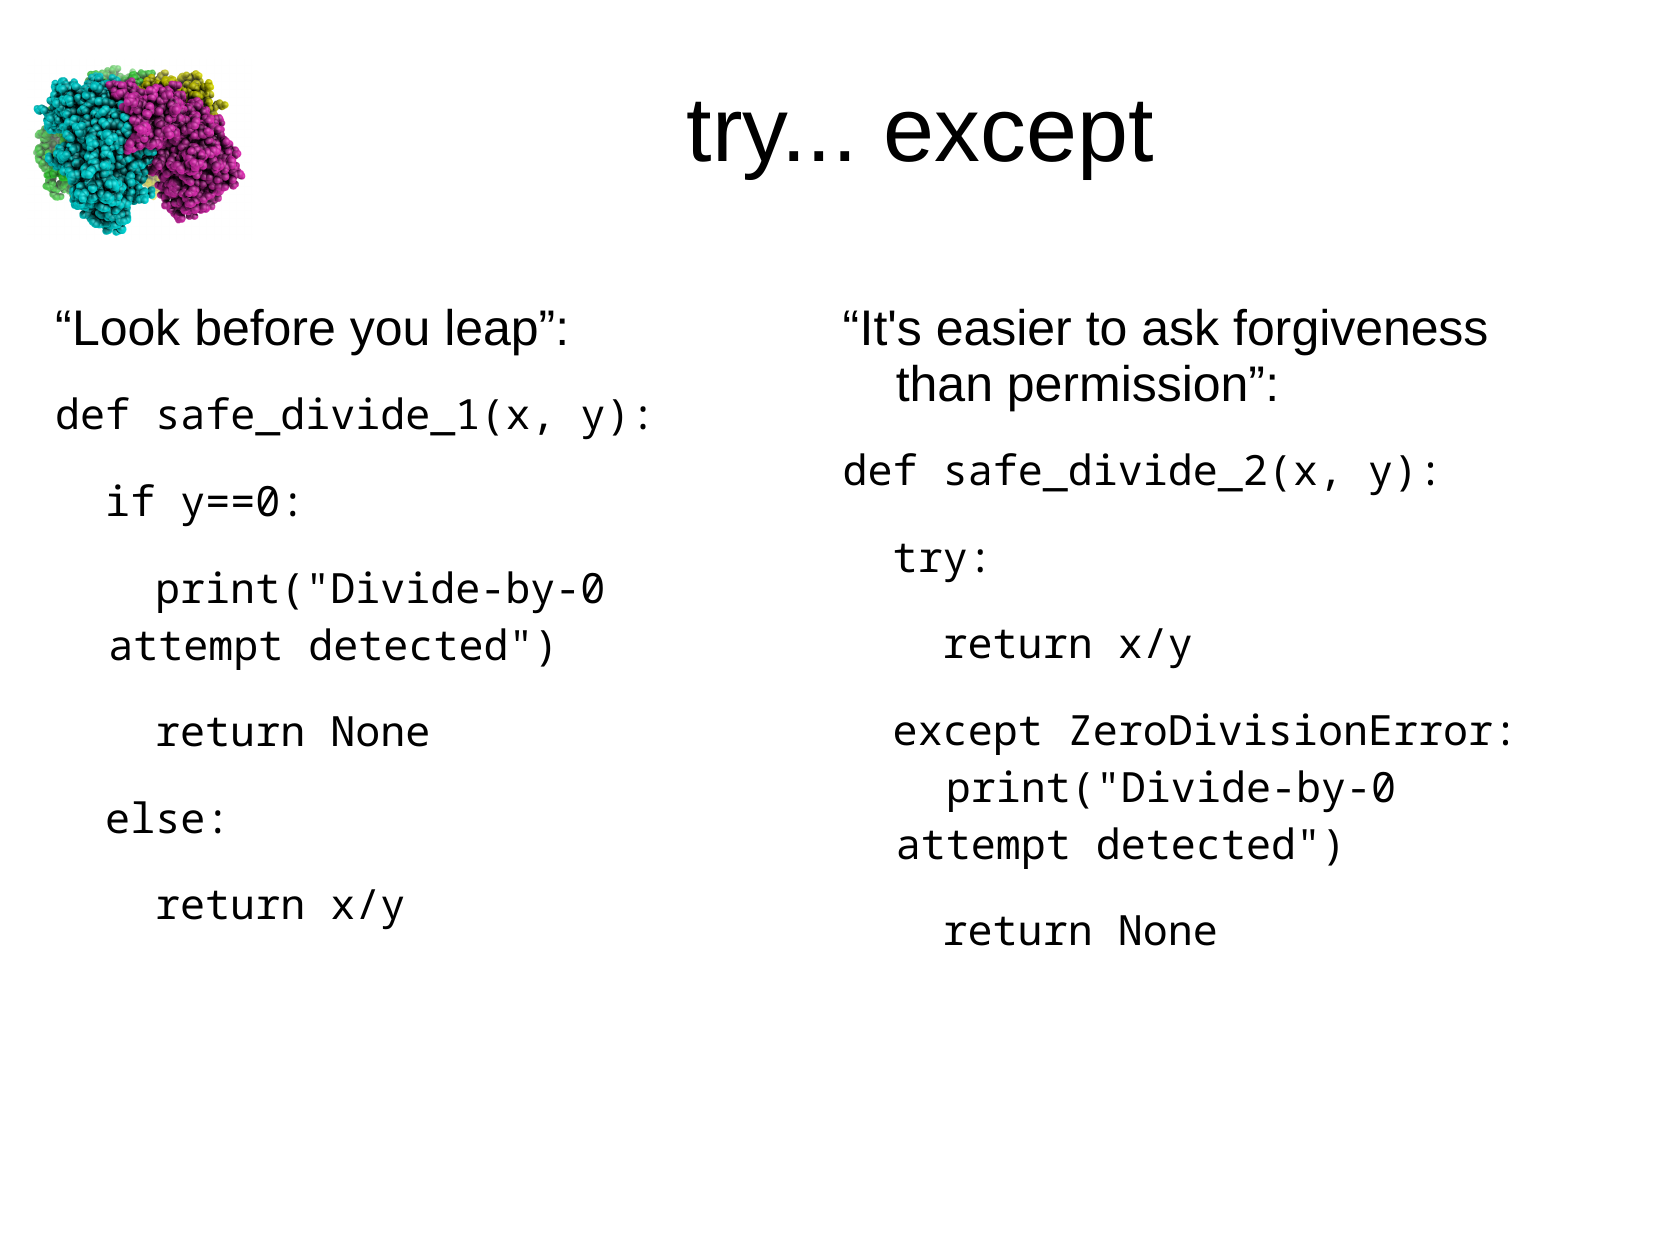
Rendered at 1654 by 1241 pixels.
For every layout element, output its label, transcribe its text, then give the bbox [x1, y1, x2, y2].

list “It's easier to ask forgiveness than permission”: def safe_divide_2(x, y): try: return x/y except ZeroDivisionError: print("Divide-by-0 attempt detected") return None [825, 300, 1593, 1104]
list “Look before you leap”: def safe_divide_1(x, y): if y==0: print("Divide-by-0 attempt detected") return None else: return x/y [37, 300, 805, 1104]
picture [27, 59, 253, 240]
title try... except [270, 25, 1571, 233]
